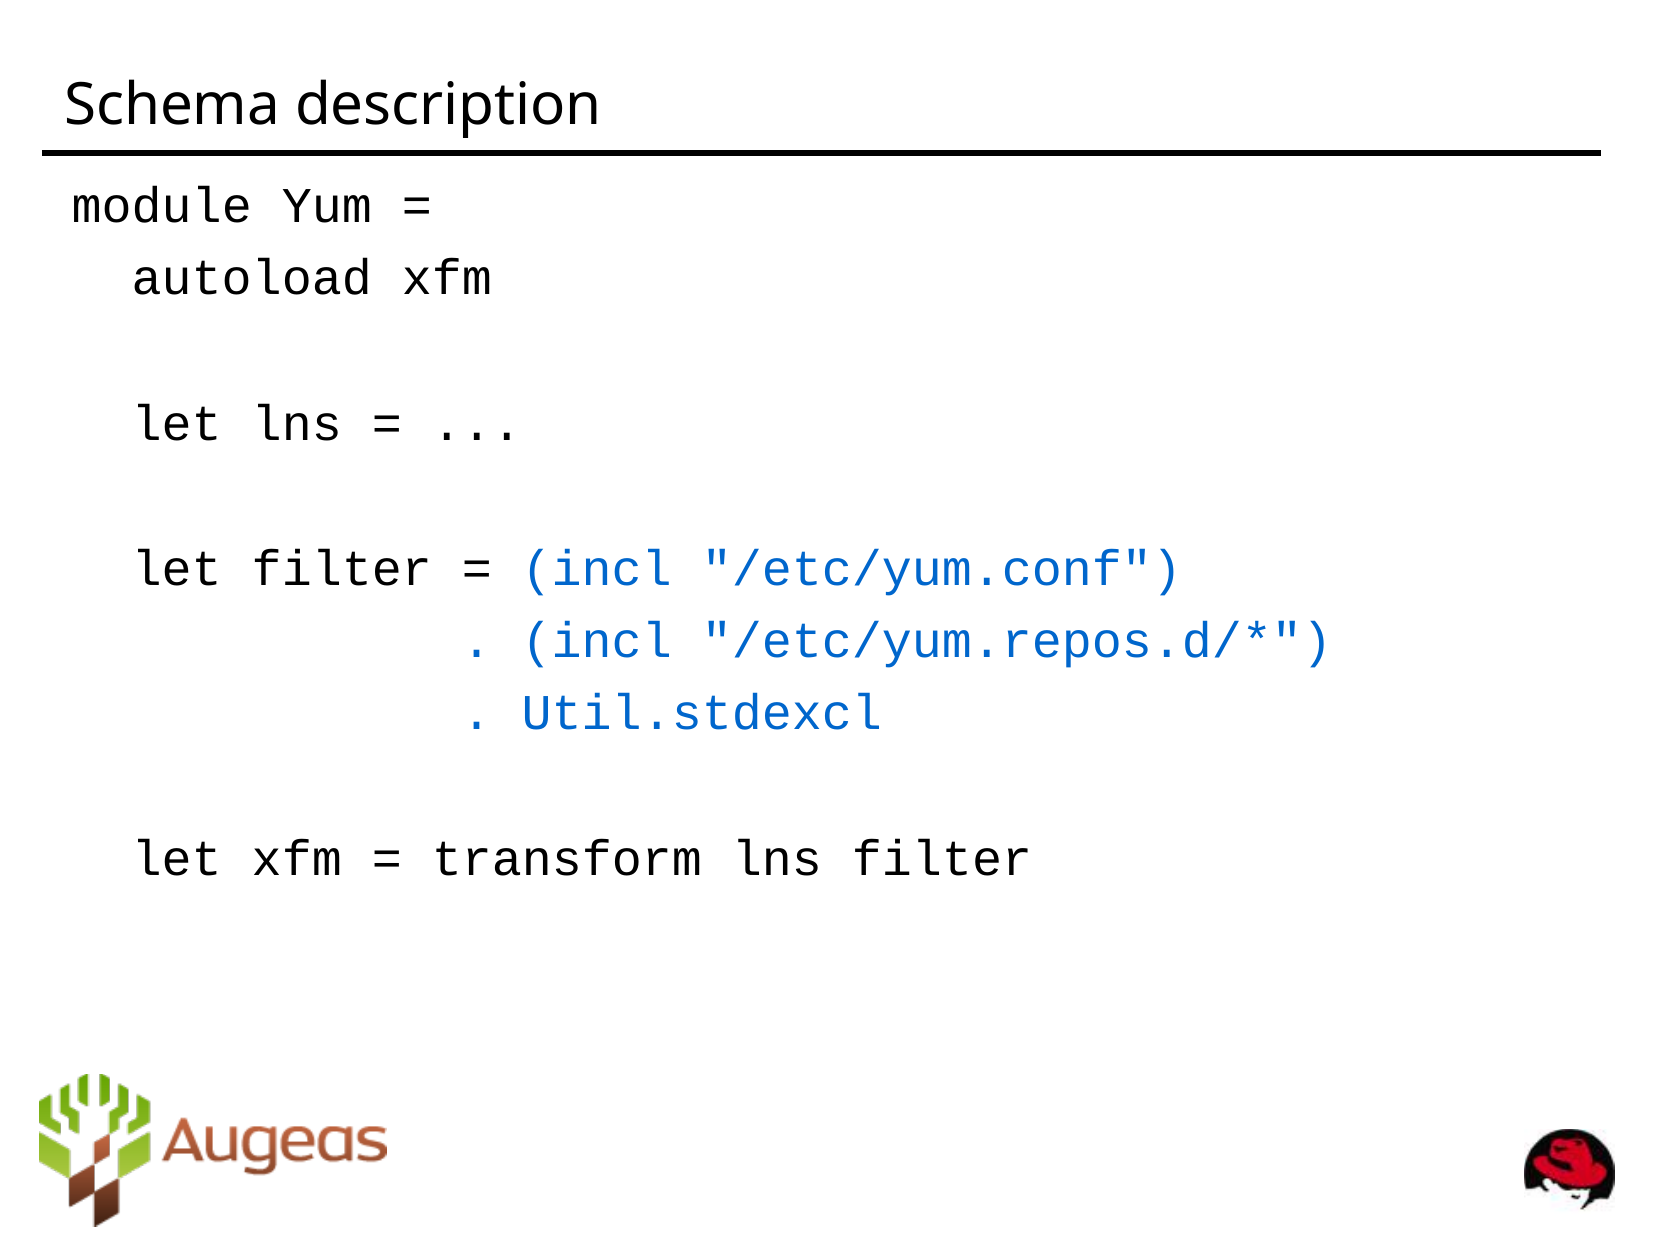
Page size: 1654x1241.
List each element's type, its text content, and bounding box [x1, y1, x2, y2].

picture [39, 1074, 387, 1227]
picture [1524, 1129, 1615, 1220]
title Schema description [64, 42, 1496, 161]
list module Yum = autoload xfm let lns = ... let filter = (incl "/etc/yum.conf") . (incl "/etc/yum.repos.d/*") . Util.stdexcl let xfm = transform lns filter [71, 180, 1495, 1089]
